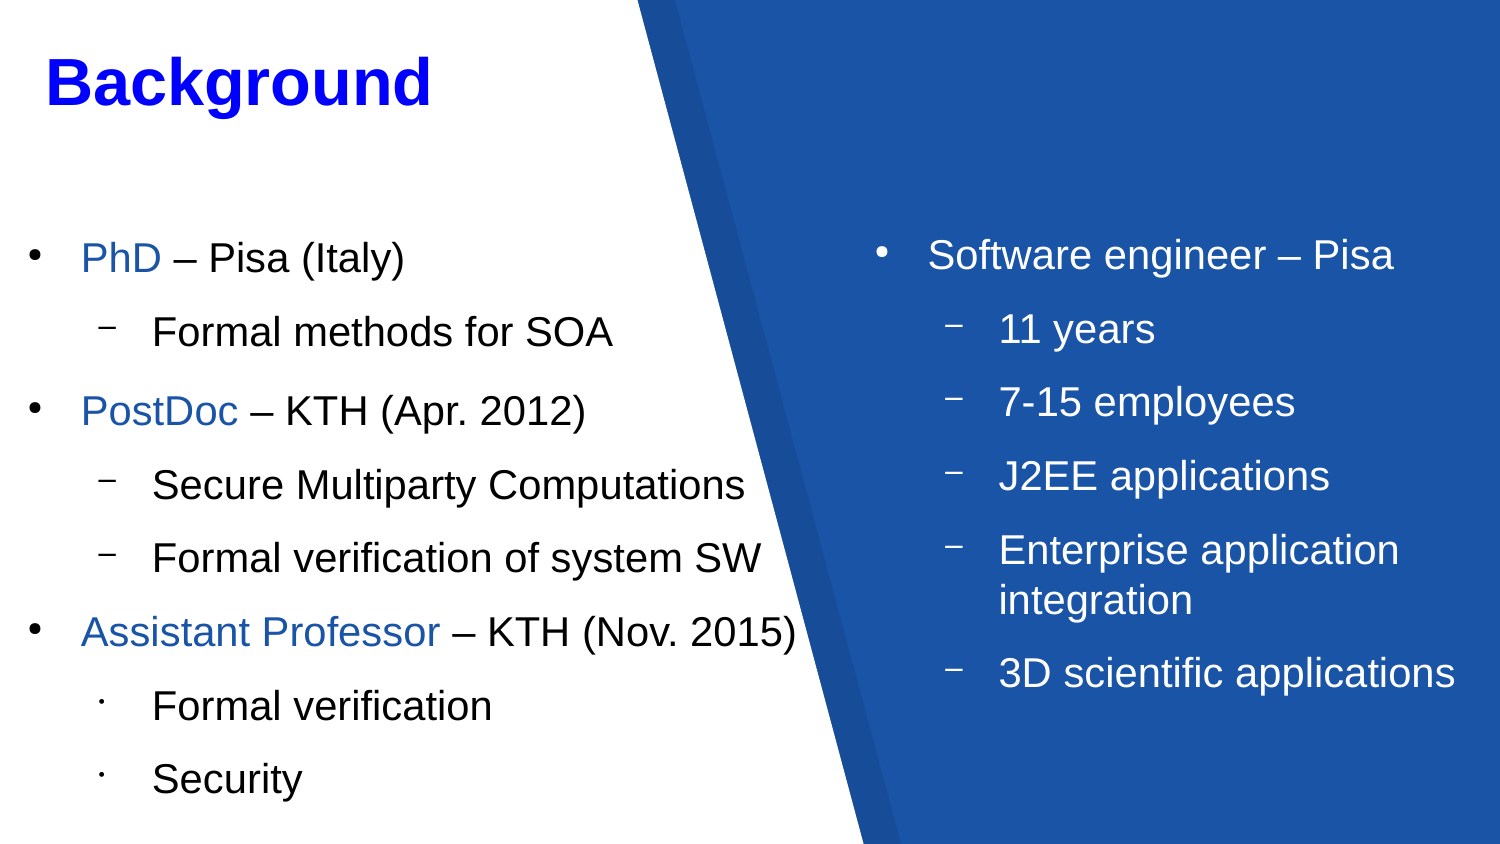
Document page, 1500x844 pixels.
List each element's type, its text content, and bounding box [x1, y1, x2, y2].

list Software engineer – Pisa 11 years 7-15 employees J2EE applications Enterprise application integration 3D scientific applications [841, 212, 1483, 609]
title Background [30, 54, 627, 134]
list PhD – Pisa (Italy) Formal methods for SOA PostDoc – KTH (Apr. 2012) Secure Multiparty Computations Formal verification of system SW Assistant Professor – KTH (Nov. 2015) Formal verification Security [0, 215, 1001, 611]
